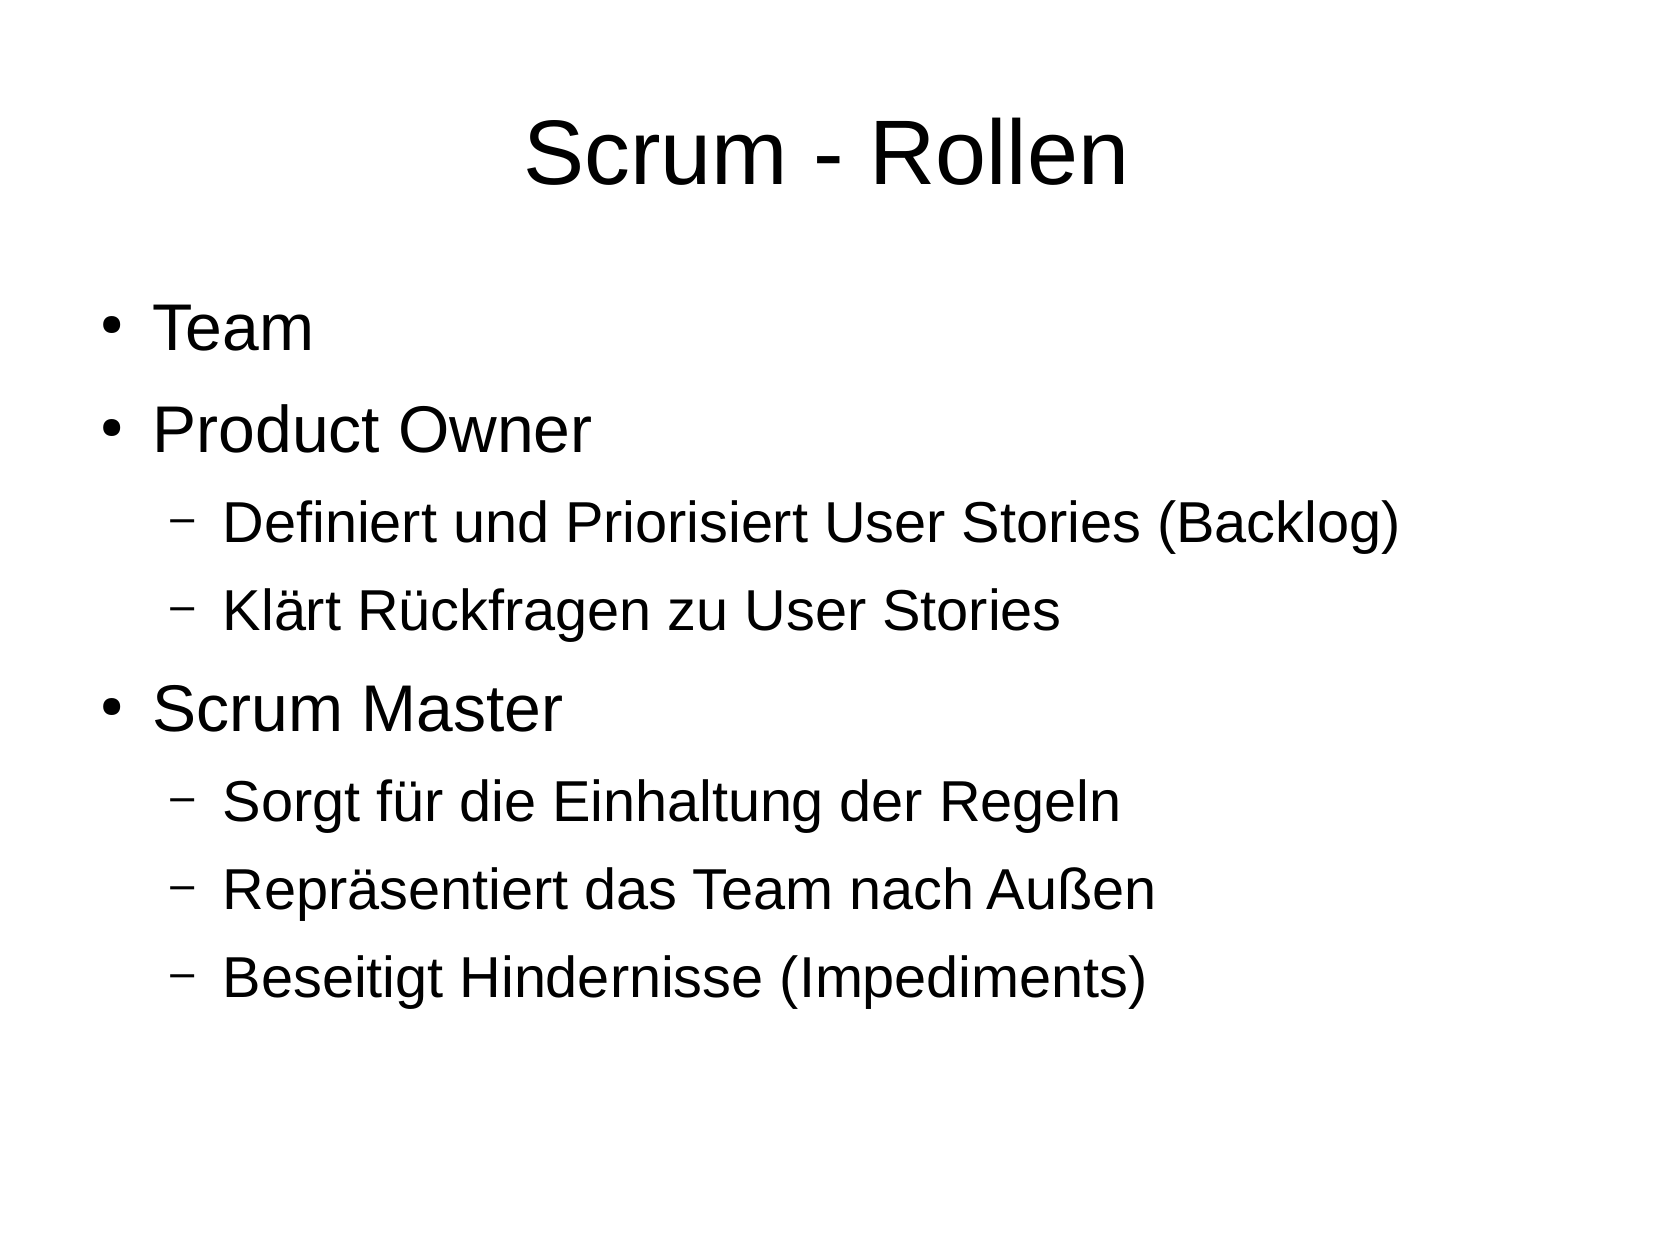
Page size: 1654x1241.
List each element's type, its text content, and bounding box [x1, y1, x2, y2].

title Scrum - Rollen [82, 49, 1571, 257]
list Team Product Owner Definiert und Priorisiert User Stories (Backlog) Klärt Rückfragen zu User Stories Scrum Master Sorgt für die Einhaltung der Regeln Repräsentiert das Team nach Außen Beseitigt Hindernisse (Impediments) [82, 290, 1571, 1010]
